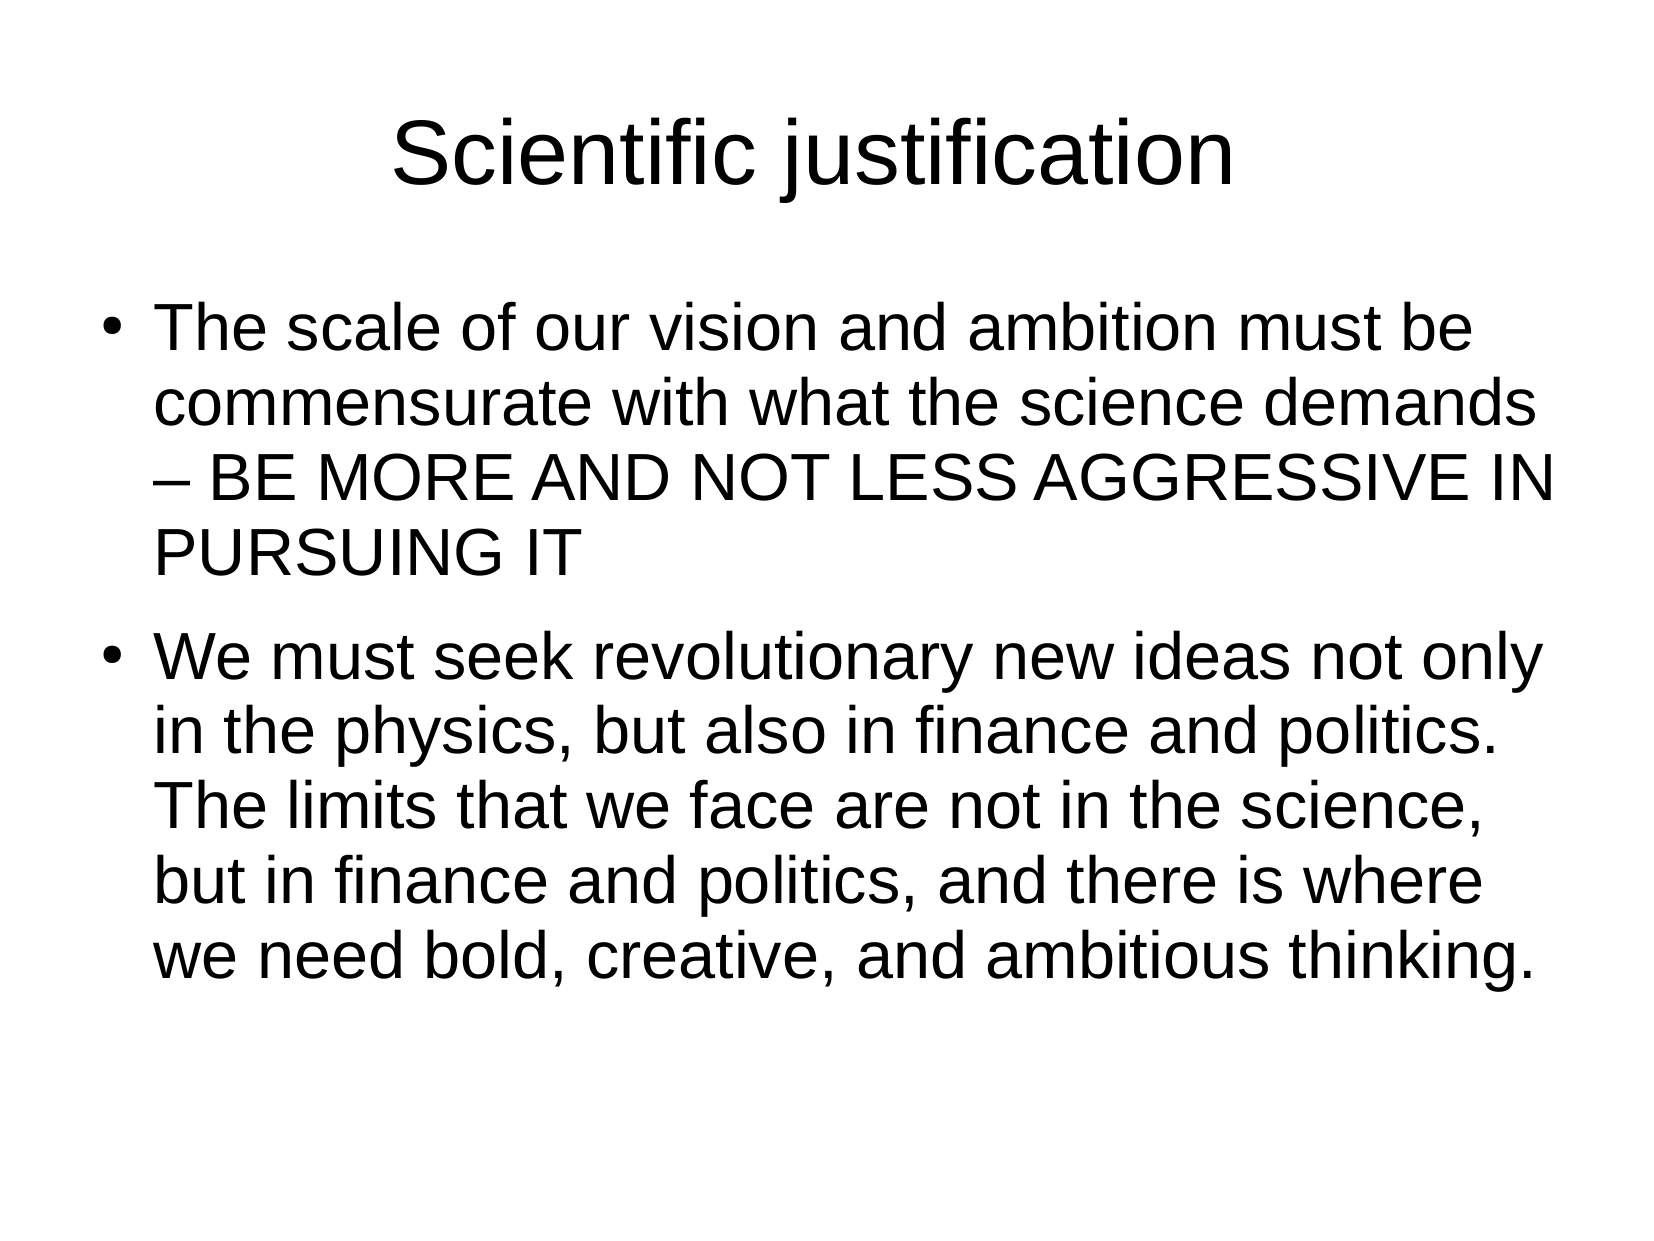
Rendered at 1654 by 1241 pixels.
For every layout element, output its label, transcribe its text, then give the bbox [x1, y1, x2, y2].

title Scientific justification [82, 49, 1571, 257]
list The scale of our vision and ambition must be commensurate with what the science demands – BE MORE AND NOT LESS AGGRESSIVE IN PURSUING IT We must seek revolutionary new ideas not only in the physics, but also in finance and politics. The limits that we face are not in the science, but in finance and politics, and there is where we need bold, creative, and ambitious thinking. [82, 290, 1571, 1010]
